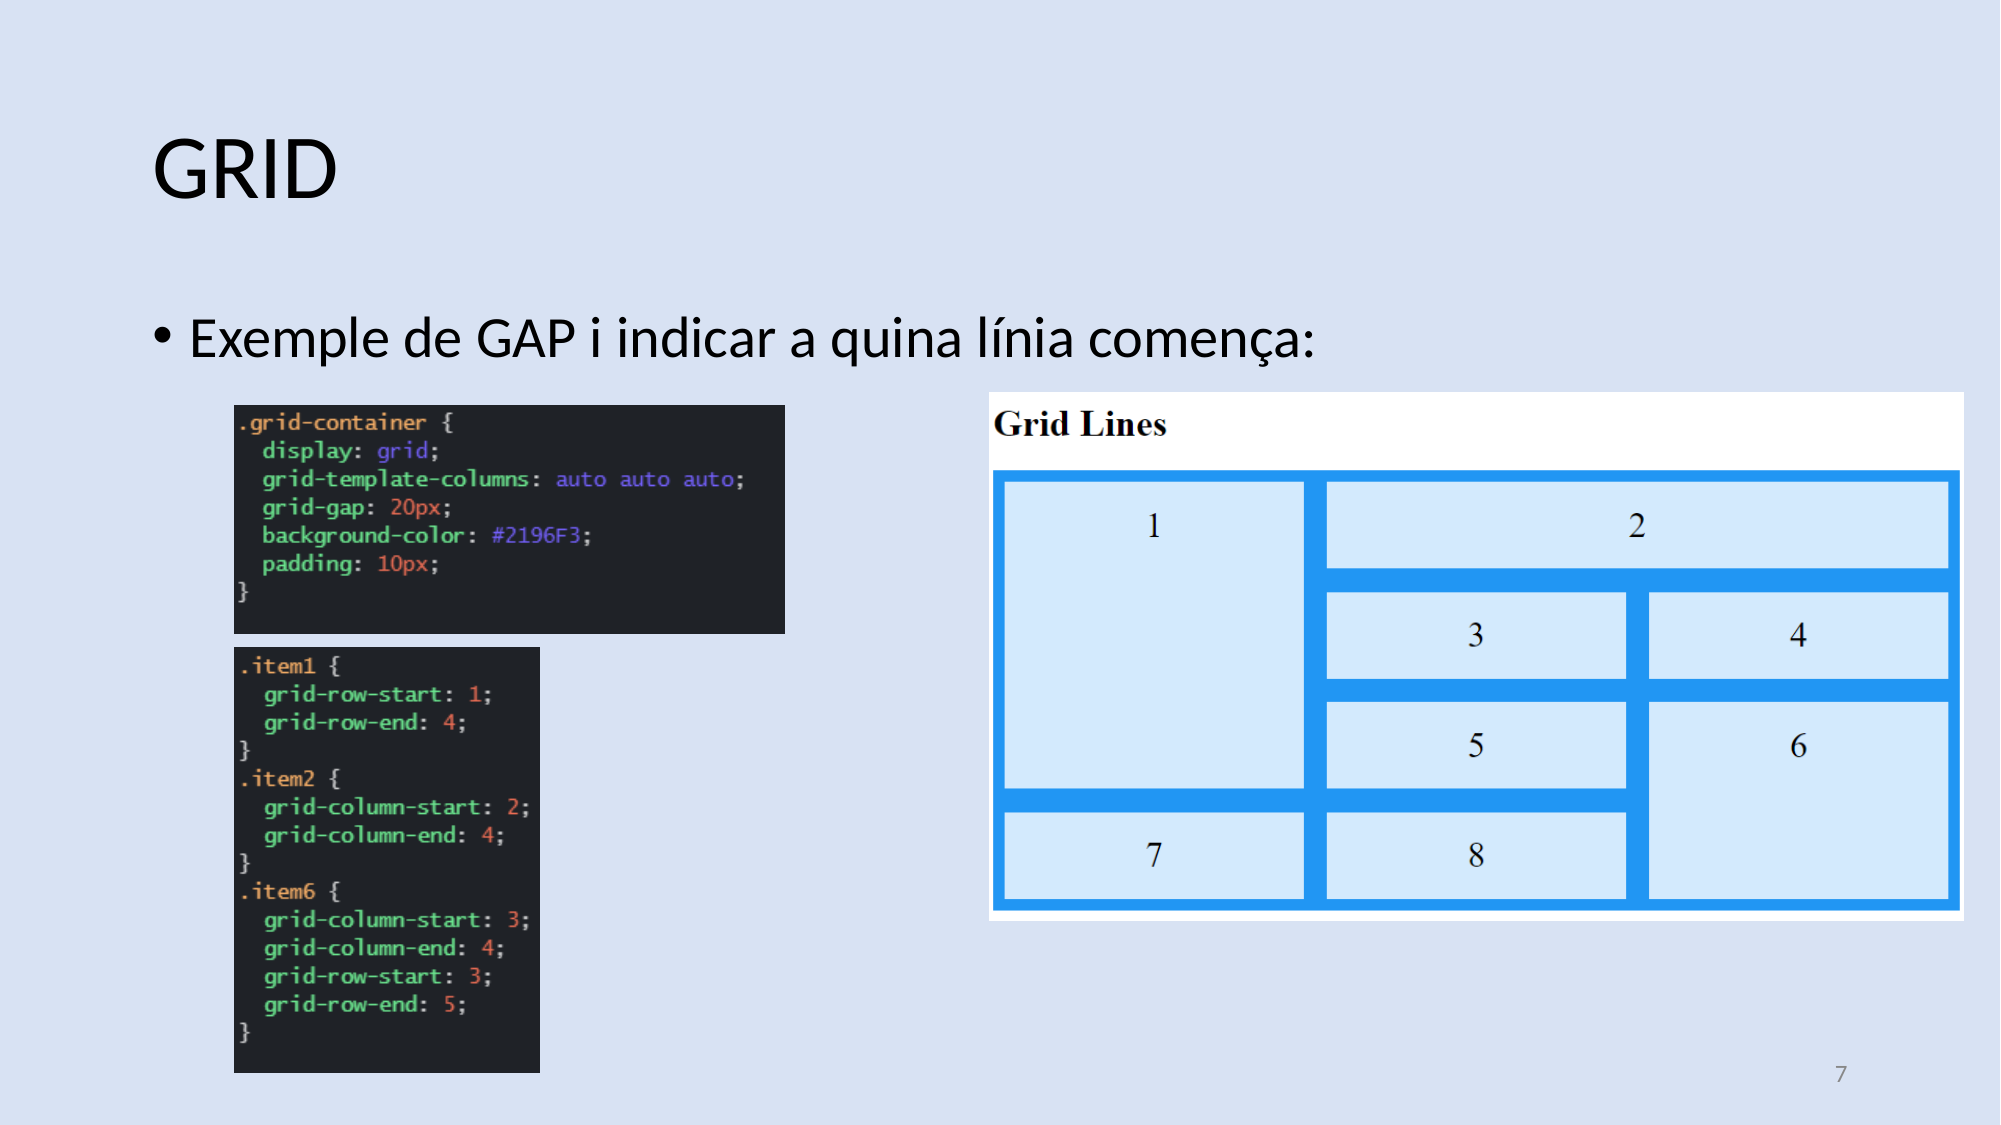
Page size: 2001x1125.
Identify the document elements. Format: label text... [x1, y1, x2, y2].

slide_number <number> [1412, 1042, 1863, 1103]
picture [234, 647, 540, 1073]
list Exemple de GAP i indicar a quina línia comença: [137, 299, 1863, 1014]
picture [234, 405, 785, 634]
title GRID [137, 59, 1863, 278]
picture [989, 392, 1964, 921]
